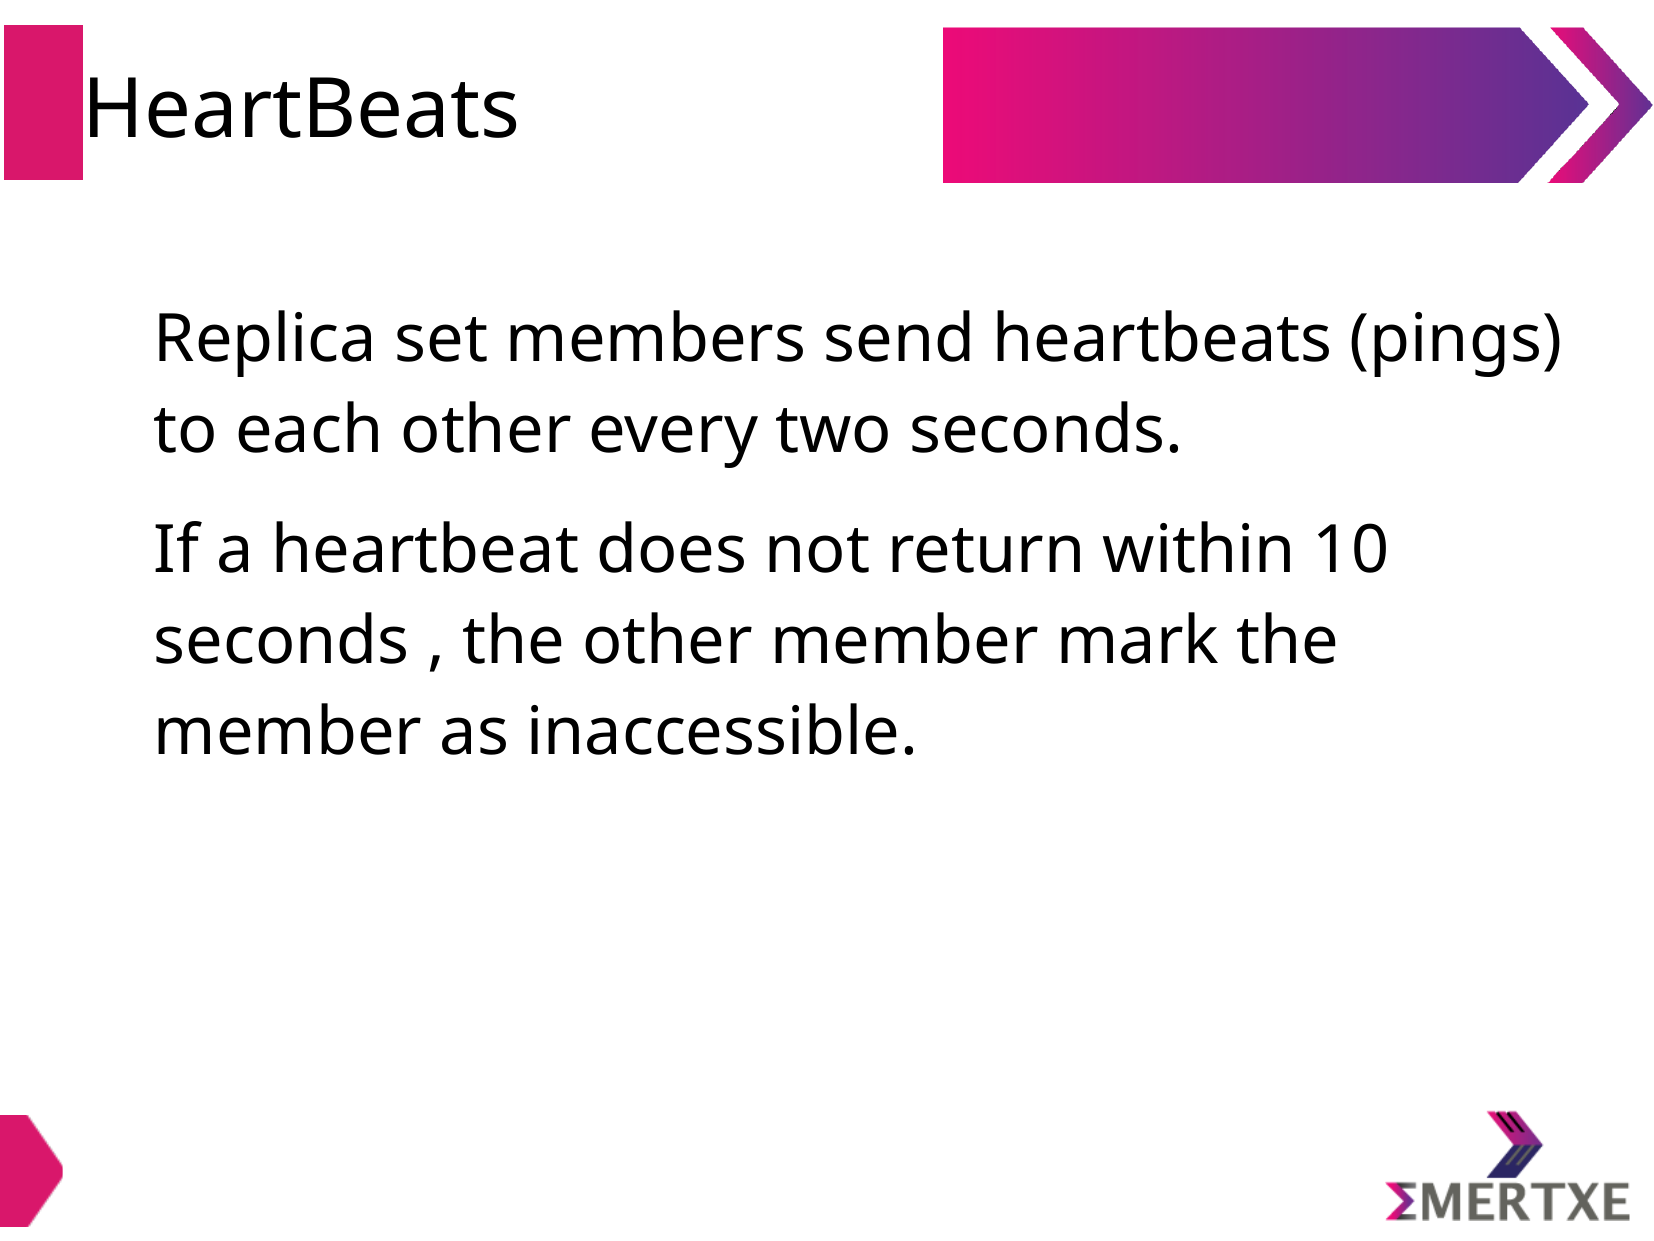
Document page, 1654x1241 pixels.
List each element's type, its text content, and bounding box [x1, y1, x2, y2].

title HeartBeats [82, 2, 1571, 210]
list Replica set members send heartbeats (pings) to each other every two seconds. If a heartbeat does not return within 10 seconds , the other member mark the member as inaccessible. [82, 290, 1571, 1010]
picture [1571, 27, 1653, 183]
picture [1385, 1107, 1631, 1221]
